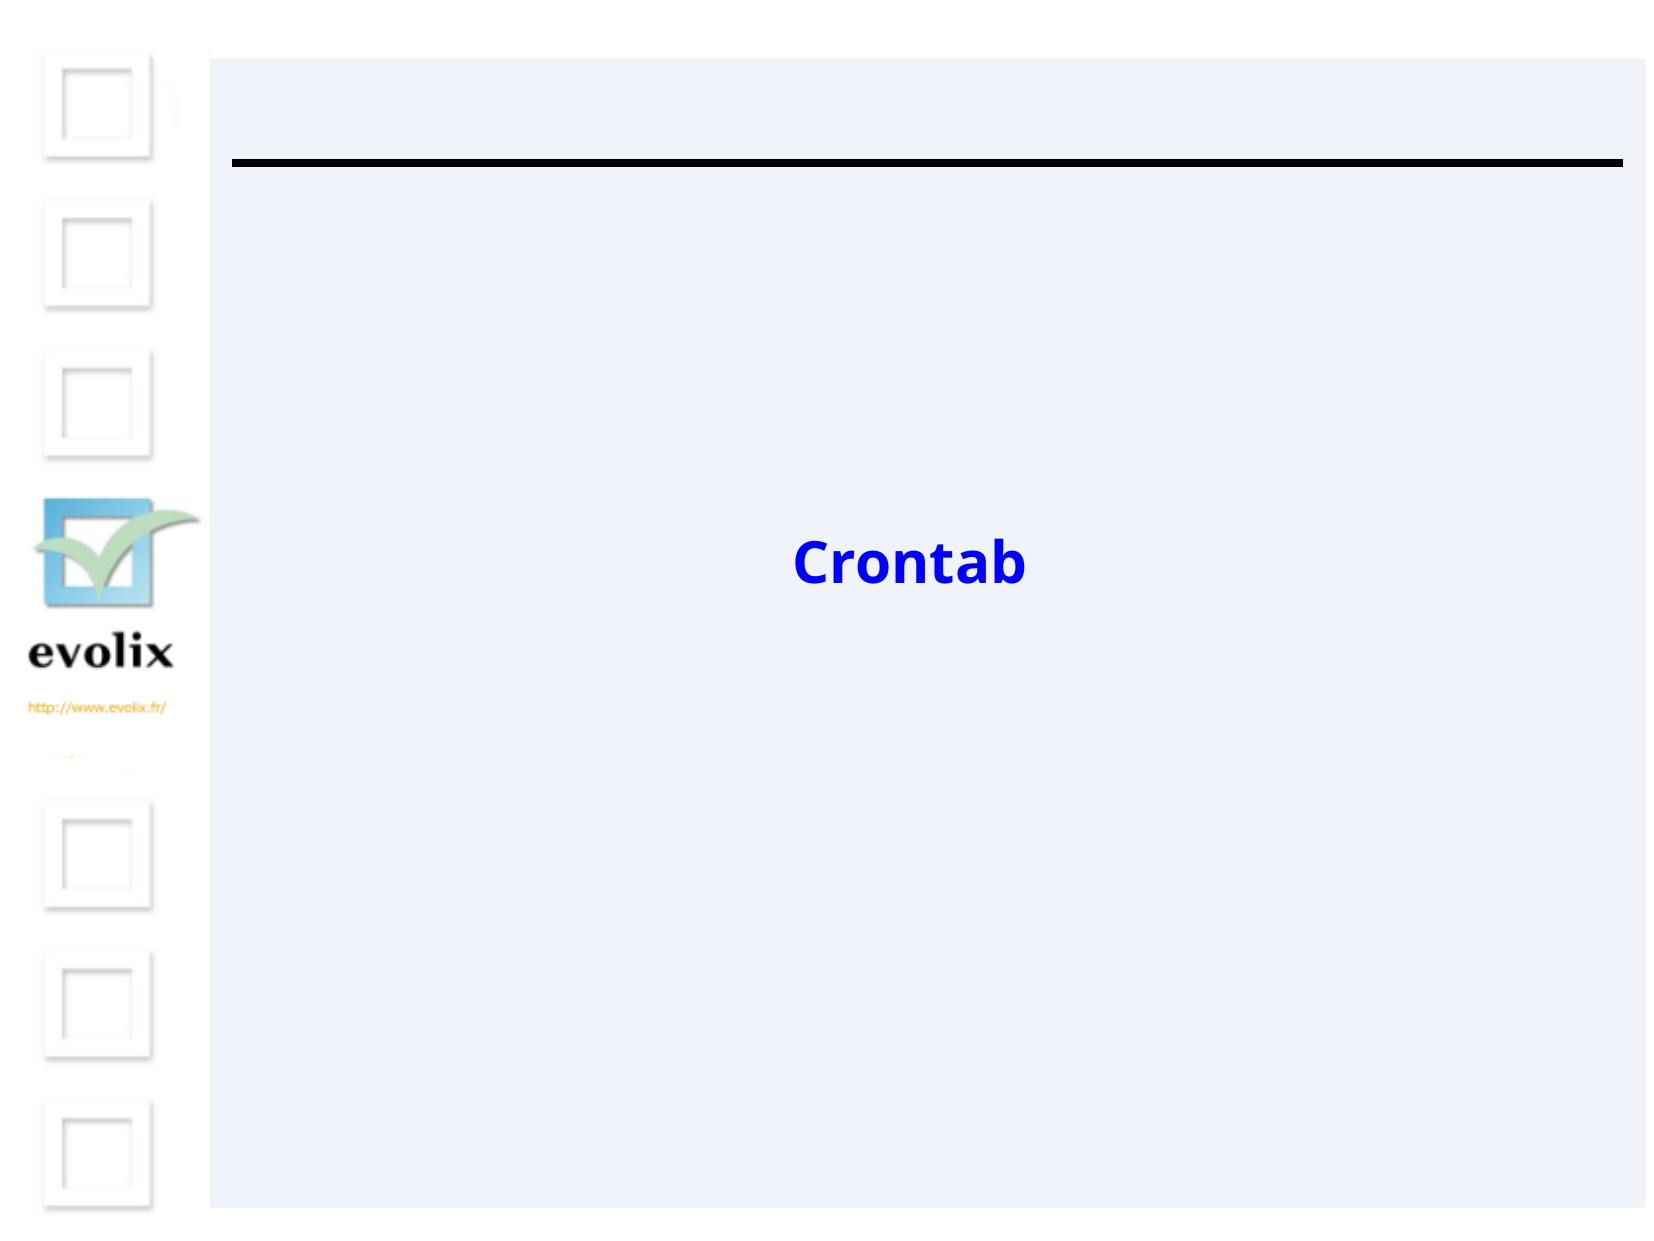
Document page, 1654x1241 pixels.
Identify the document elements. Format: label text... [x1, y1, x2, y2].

title Crontab [165, 456, 1654, 665]
picture [0, 49, 1654, 1218]
